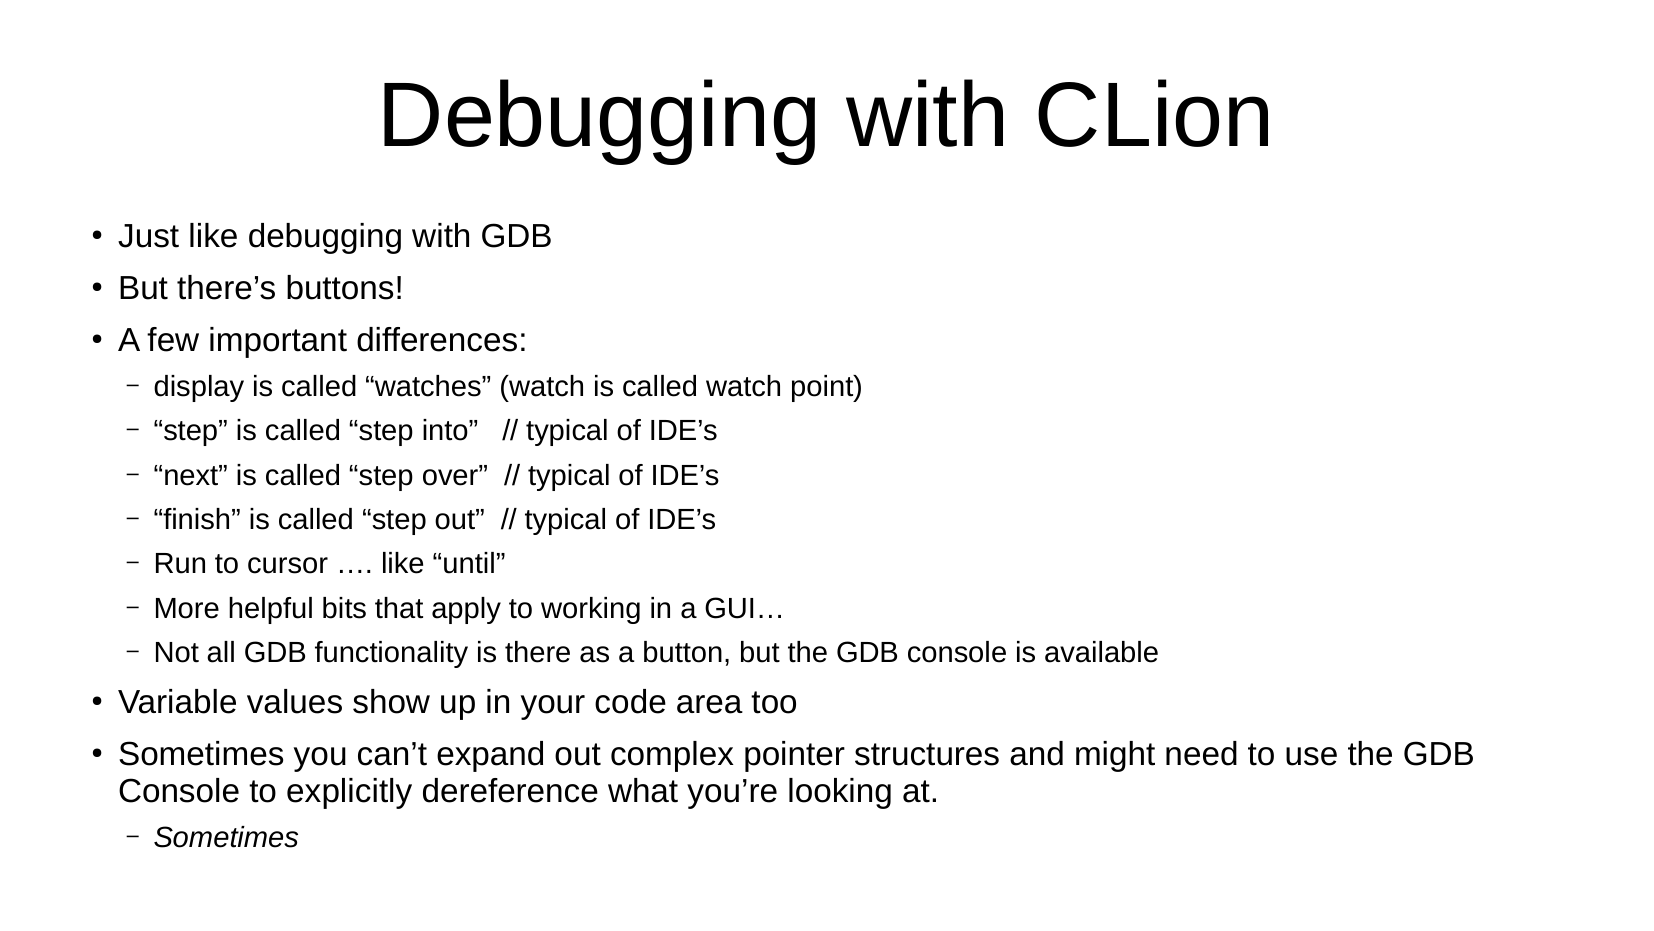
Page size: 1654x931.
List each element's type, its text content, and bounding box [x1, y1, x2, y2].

list Just like debugging with GDB But there’s buttons! A few important differences: display is called “watches” (watch is called watch point) “step” is called “step into” // typical of IDE’s “next” is called “step over” // typical of IDE’s “finish” is called “step out” // typical of IDE’s Run to cursor …. like “until” More helpful bits that apply to working in a GUI… Not all GDB functionality is there as a button, but the GDB console is available Variable values show up in your code area too Sometimes you can’t expand out complex pointer structures and might need to use the GDB Console to explicitly dereference what you’re looking at. Sometimes [82, 217, 1571, 856]
title Debugging with CLion [82, 37, 1571, 193]
